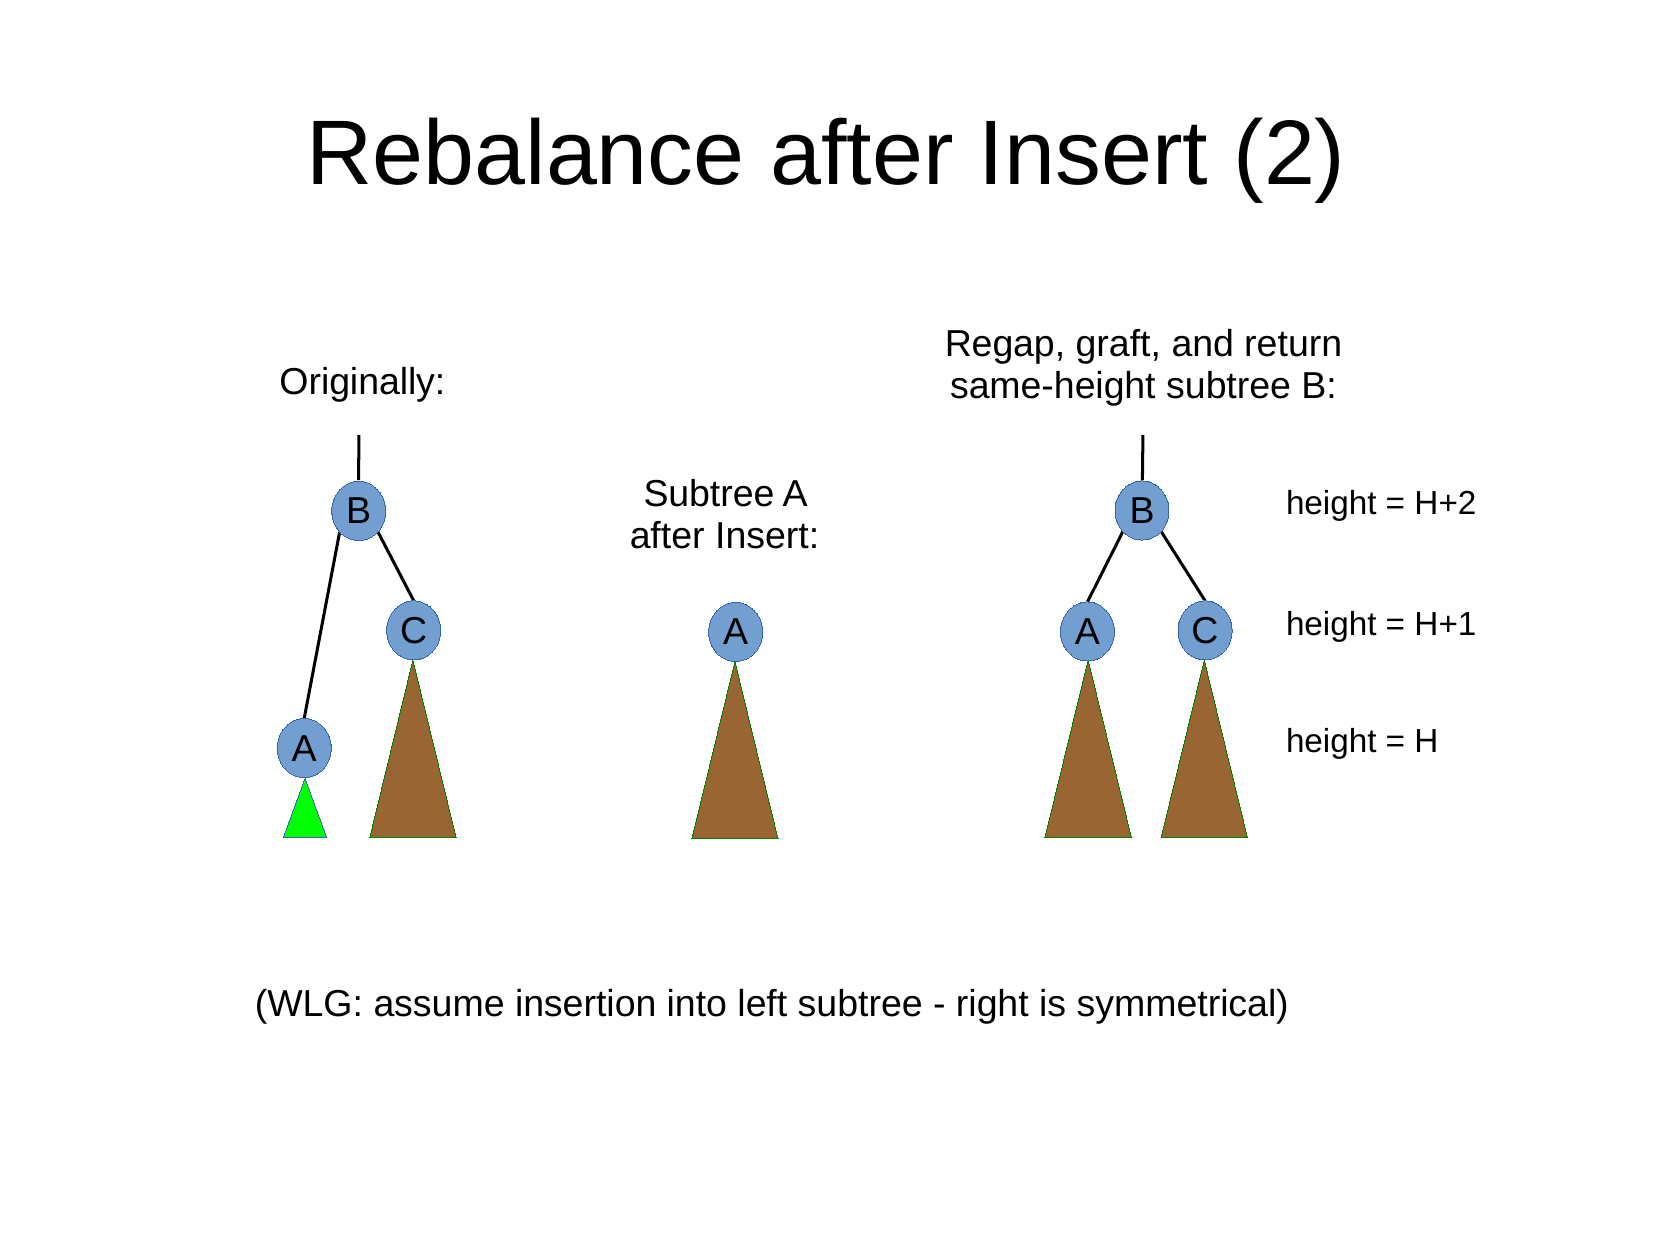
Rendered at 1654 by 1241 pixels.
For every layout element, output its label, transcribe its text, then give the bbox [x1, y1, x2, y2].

text_box A [277, 718, 332, 778]
text_box height = H+2 [1271, 476, 1596, 560]
text_box [283, 778, 327, 838]
text_box Regap, graft, and return same-height subtree B: [930, 315, 1358, 414]
text_box height = H+1 [1271, 597, 1596, 681]
text_box C [386, 600, 441, 660]
text_box [369, 660, 457, 838]
text_box height = H [1271, 715, 1557, 798]
text_box [1161, 660, 1248, 838]
text_box C [1178, 600, 1233, 660]
text_box (WLG: assume insertion into left subtree - right is symmetrical) [240, 975, 1305, 1032]
text_box B [1115, 480, 1169, 541]
text_box Originally: [264, 352, 461, 410]
text_box Subtree A after Insert: [615, 465, 856, 601]
title Rebalance after Insert (2) [82, 49, 1571, 257]
text_box A [1060, 601, 1115, 662]
text_box [1044, 661, 1132, 838]
text_box [691, 662, 779, 839]
text_box B [331, 481, 386, 541]
text_box A [708, 602, 763, 662]
